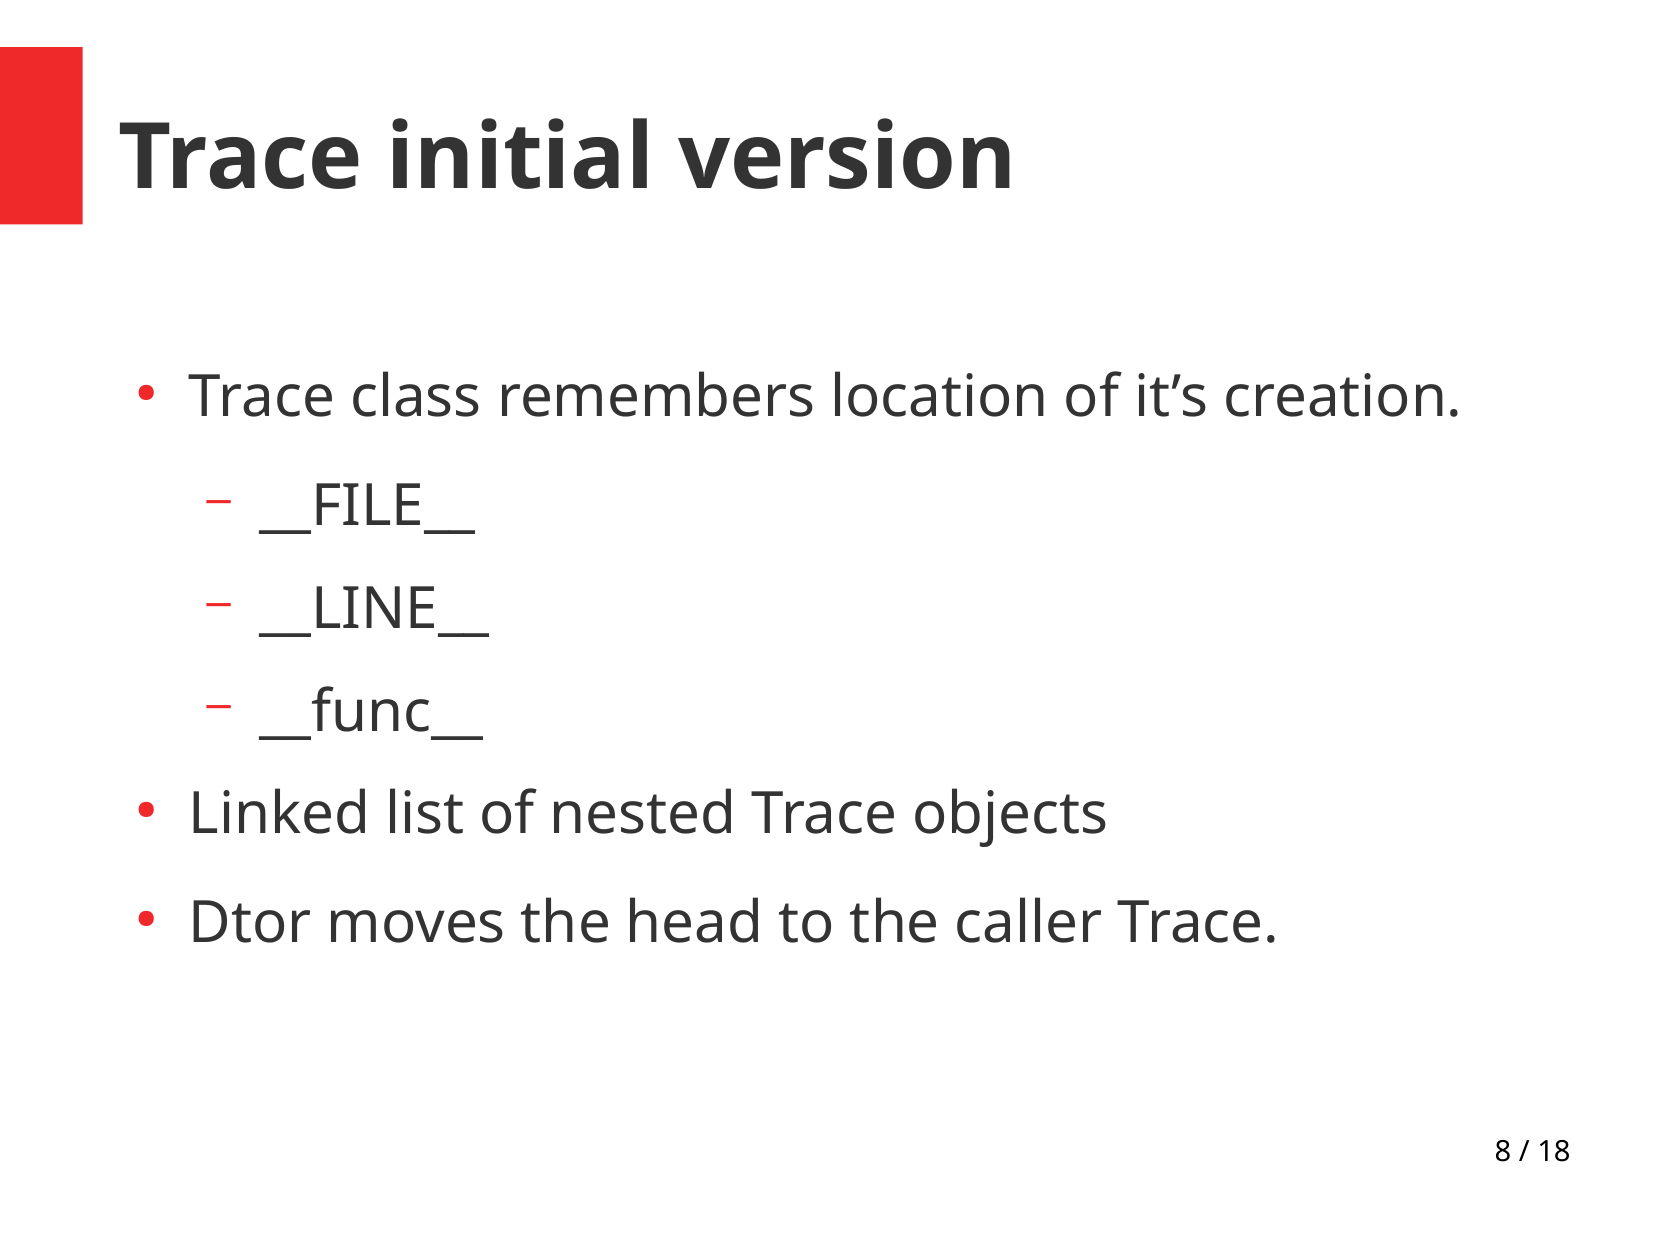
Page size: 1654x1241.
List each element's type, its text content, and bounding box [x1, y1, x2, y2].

title Trace initial version [118, 49, 1571, 257]
list Trace class remembers location of it’s creation. __FILE__ __LINE__ __func__ Linked list of nested Trace objects Dtor moves the head to the caller Trace. [118, 354, 1536, 1074]
